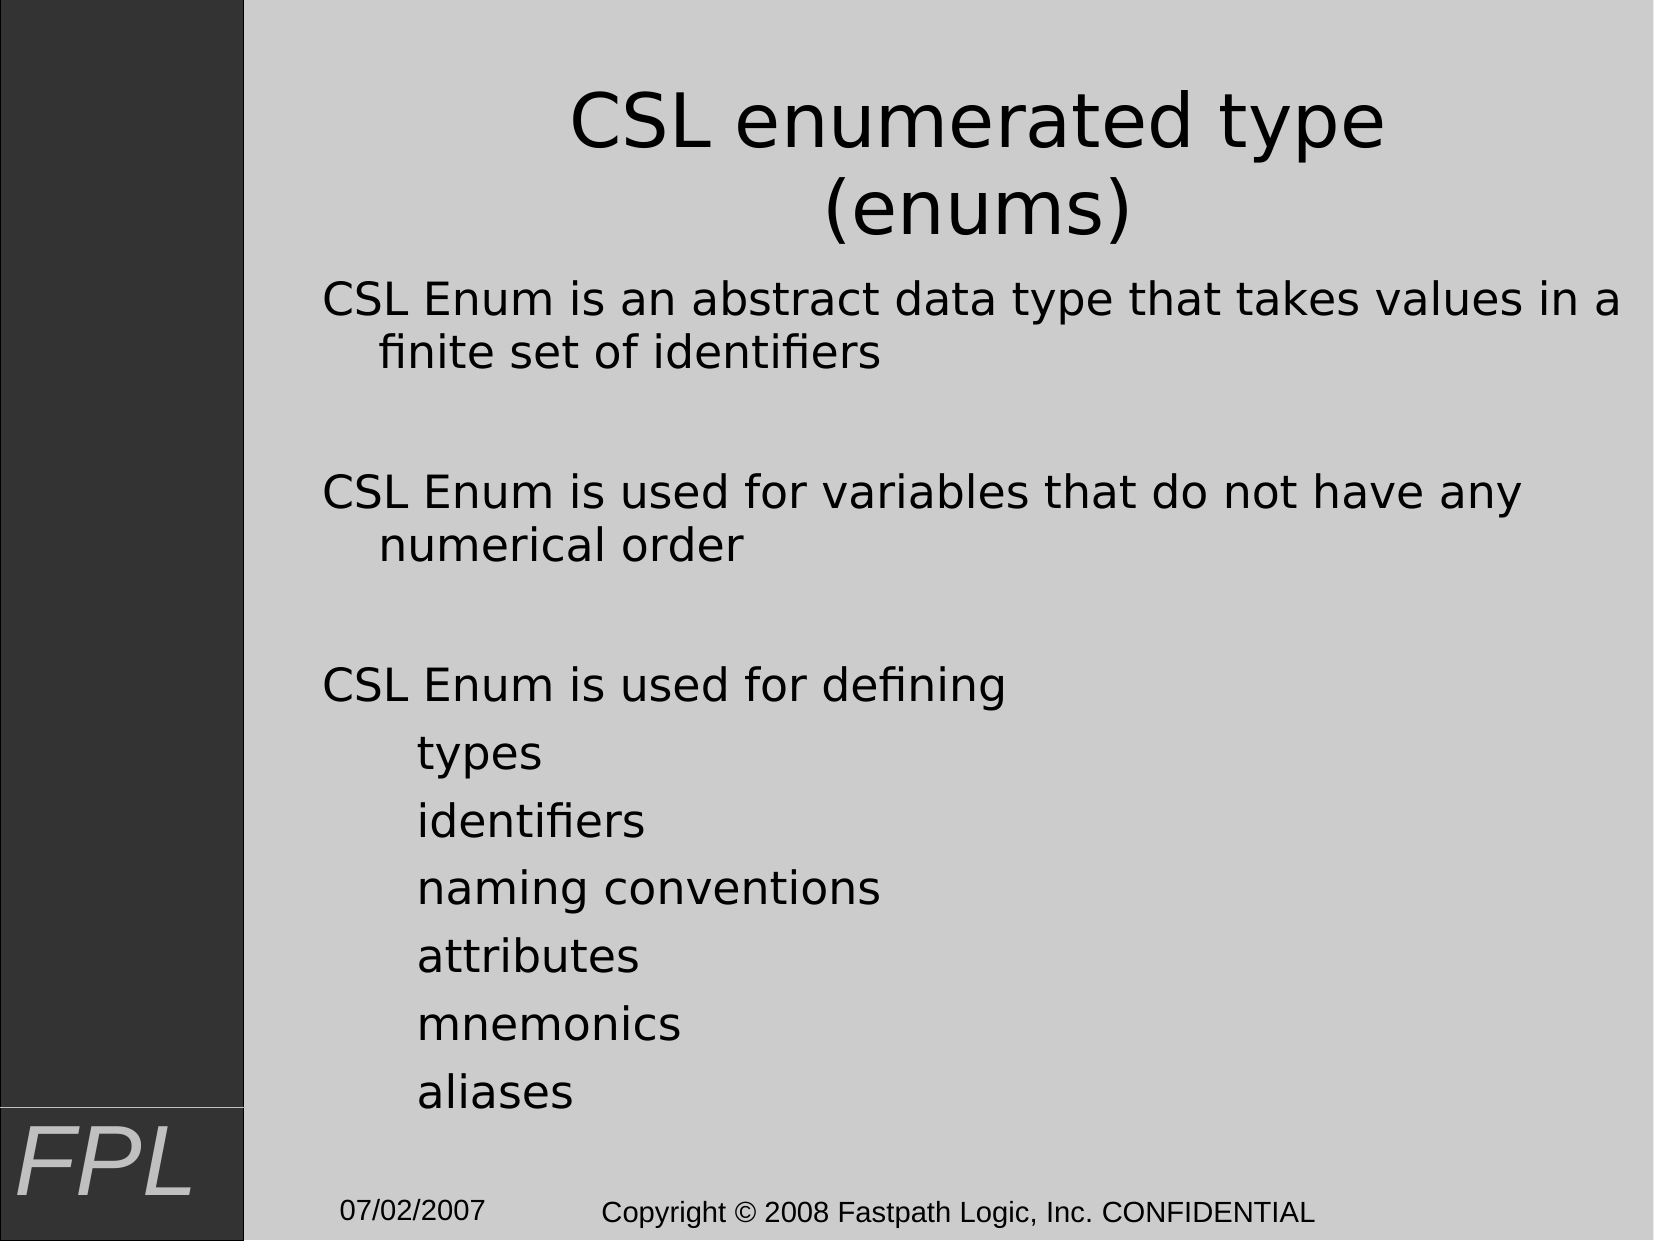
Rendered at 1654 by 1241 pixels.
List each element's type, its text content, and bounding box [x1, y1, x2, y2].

title CSL enumerated type (enums) [427, 57, 1530, 272]
list CSL Enum is an abstract data type that takes values in a finite set of identifiers CSL Enum is used for variables that do not have any numerical order CSL Enum is used for defining types identifiers naming conventions attributes mnemonics aliases [322, 272, 1635, 1179]
